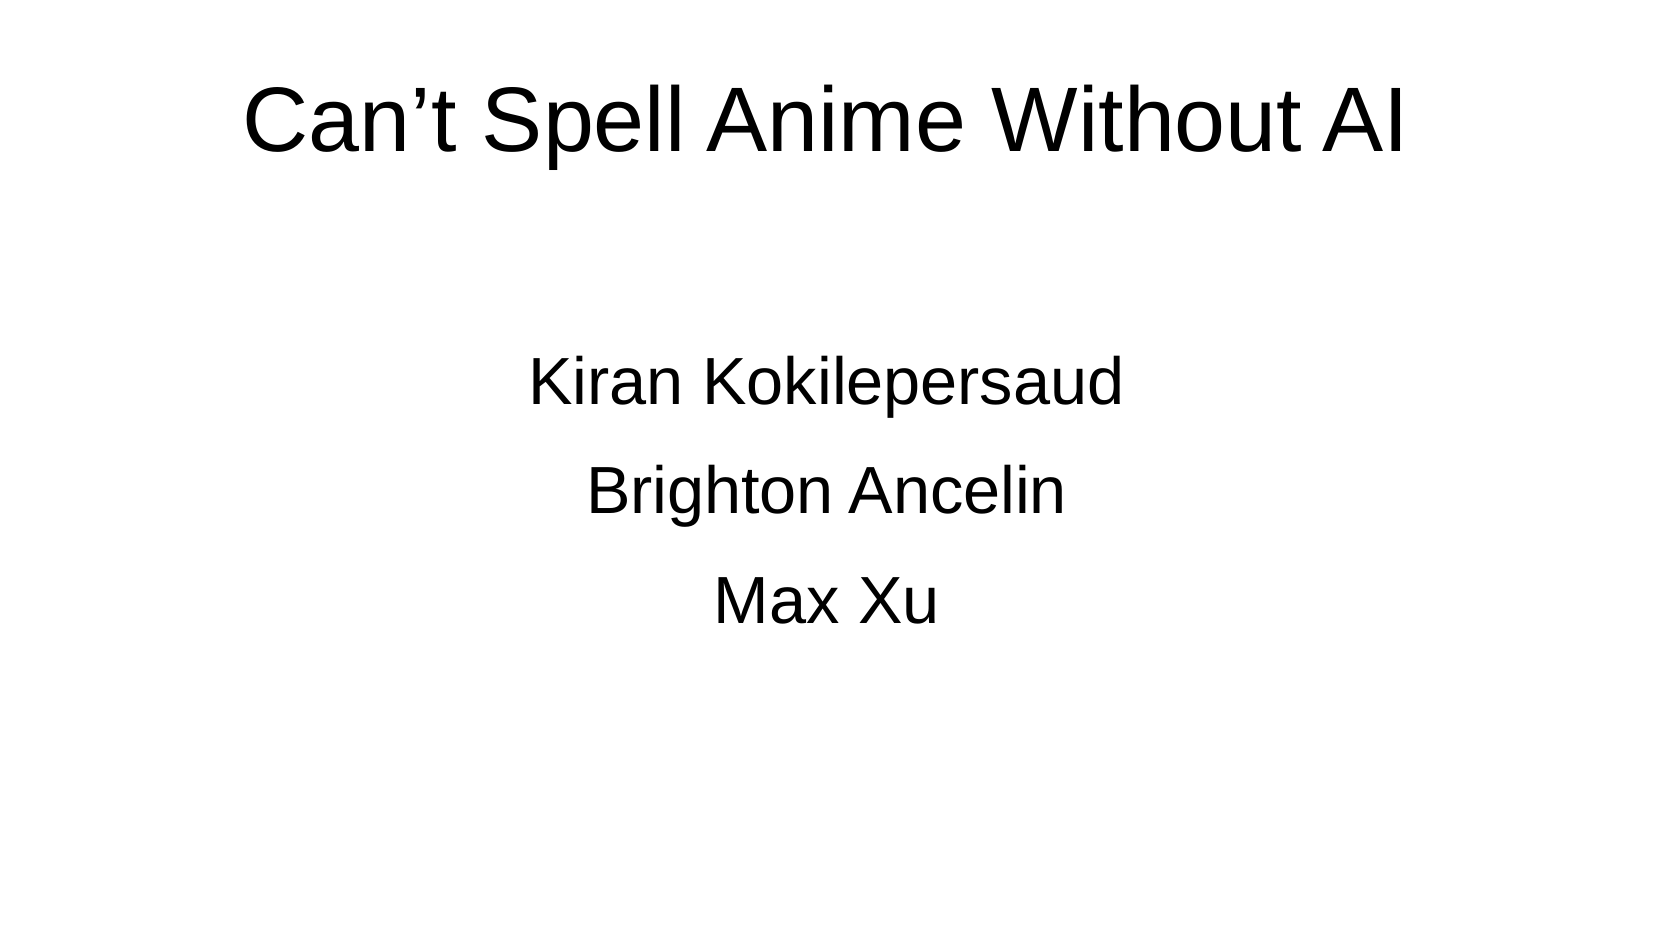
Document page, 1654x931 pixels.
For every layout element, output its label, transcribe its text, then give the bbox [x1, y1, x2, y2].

title Can’t Spell Anime Without AI [82, 37, 1571, 193]
subtitle Kiran Kokilepersaud Brighton Ancelin Max Xu [82, 217, 1571, 758]
